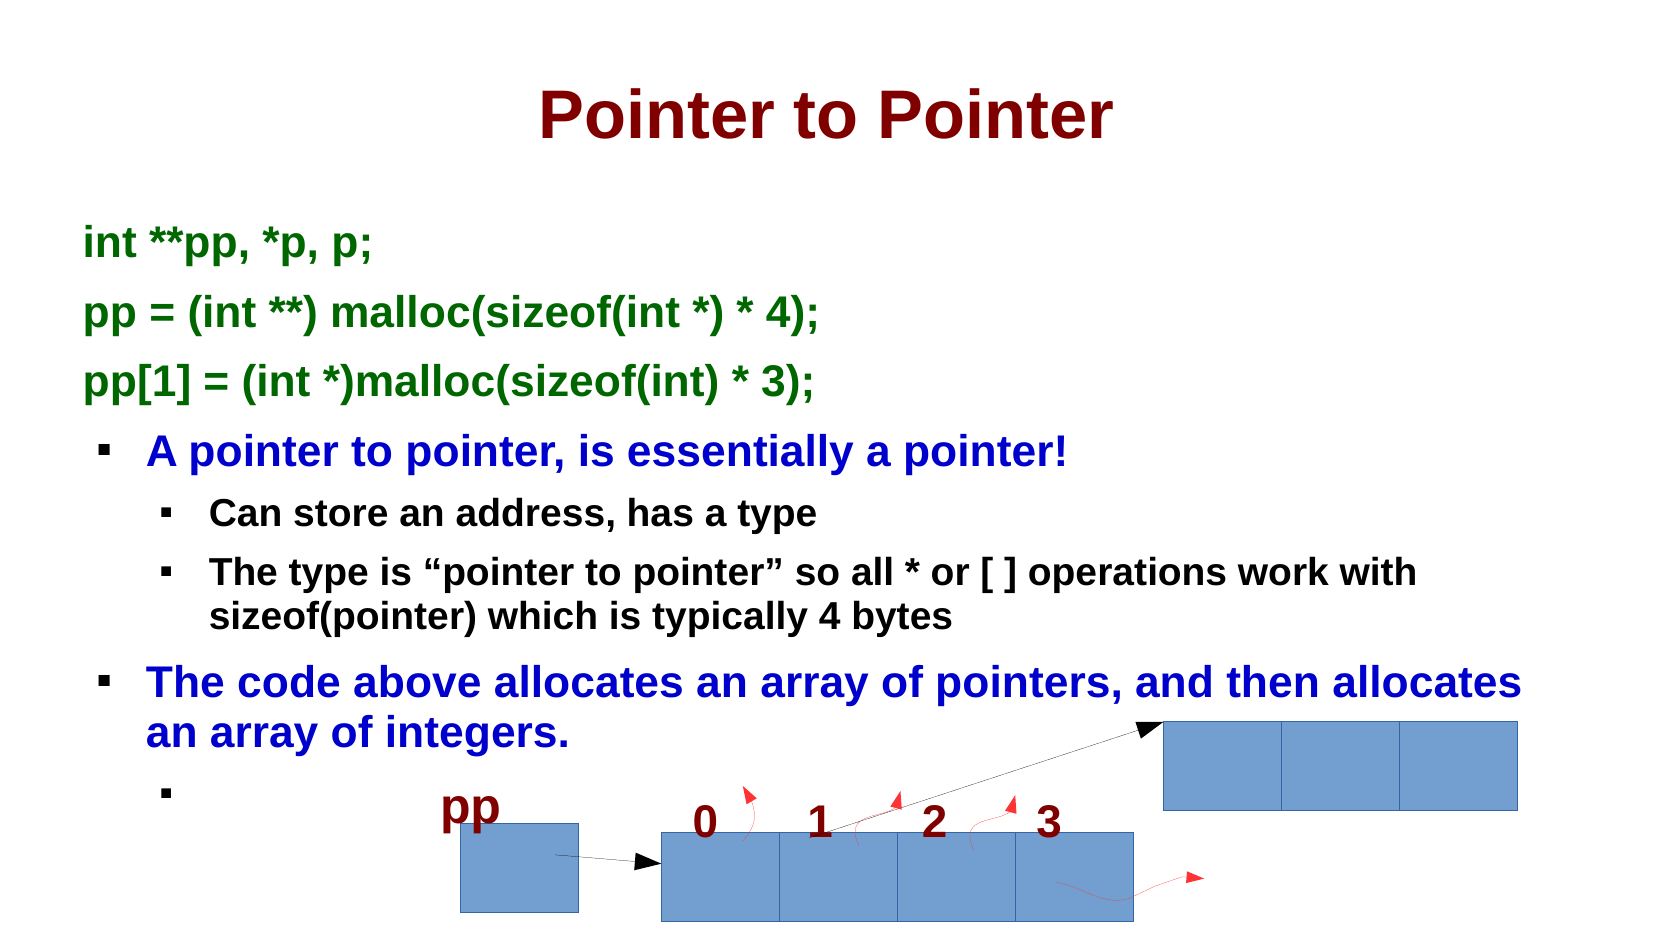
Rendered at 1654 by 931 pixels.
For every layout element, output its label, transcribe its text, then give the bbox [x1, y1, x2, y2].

text_box [1163, 721, 1518, 811]
title Pointer to Pointer [82, 37, 1571, 193]
list int **pp, *p, p; pp = (int **) malloc(sizeof(int *) * 4); pp[1] = (int *)malloc(sizeof(int) * 3); A pointer to pointer, is essentially a pointer! Can store an address, has a type The type is “pointer to pointer” so all * or [ ] operations work with sizeof(pointer) which is typically 4 bytes The code above allocates an array of pointers, and then allocates an array of integers. [82, 217, 1571, 758]
text_box pp [425, 770, 532, 869]
text_box [661, 855, 1134, 922]
text_box [460, 823, 579, 913]
text_box 0 1 2 3 [614, 788, 1134, 855]
